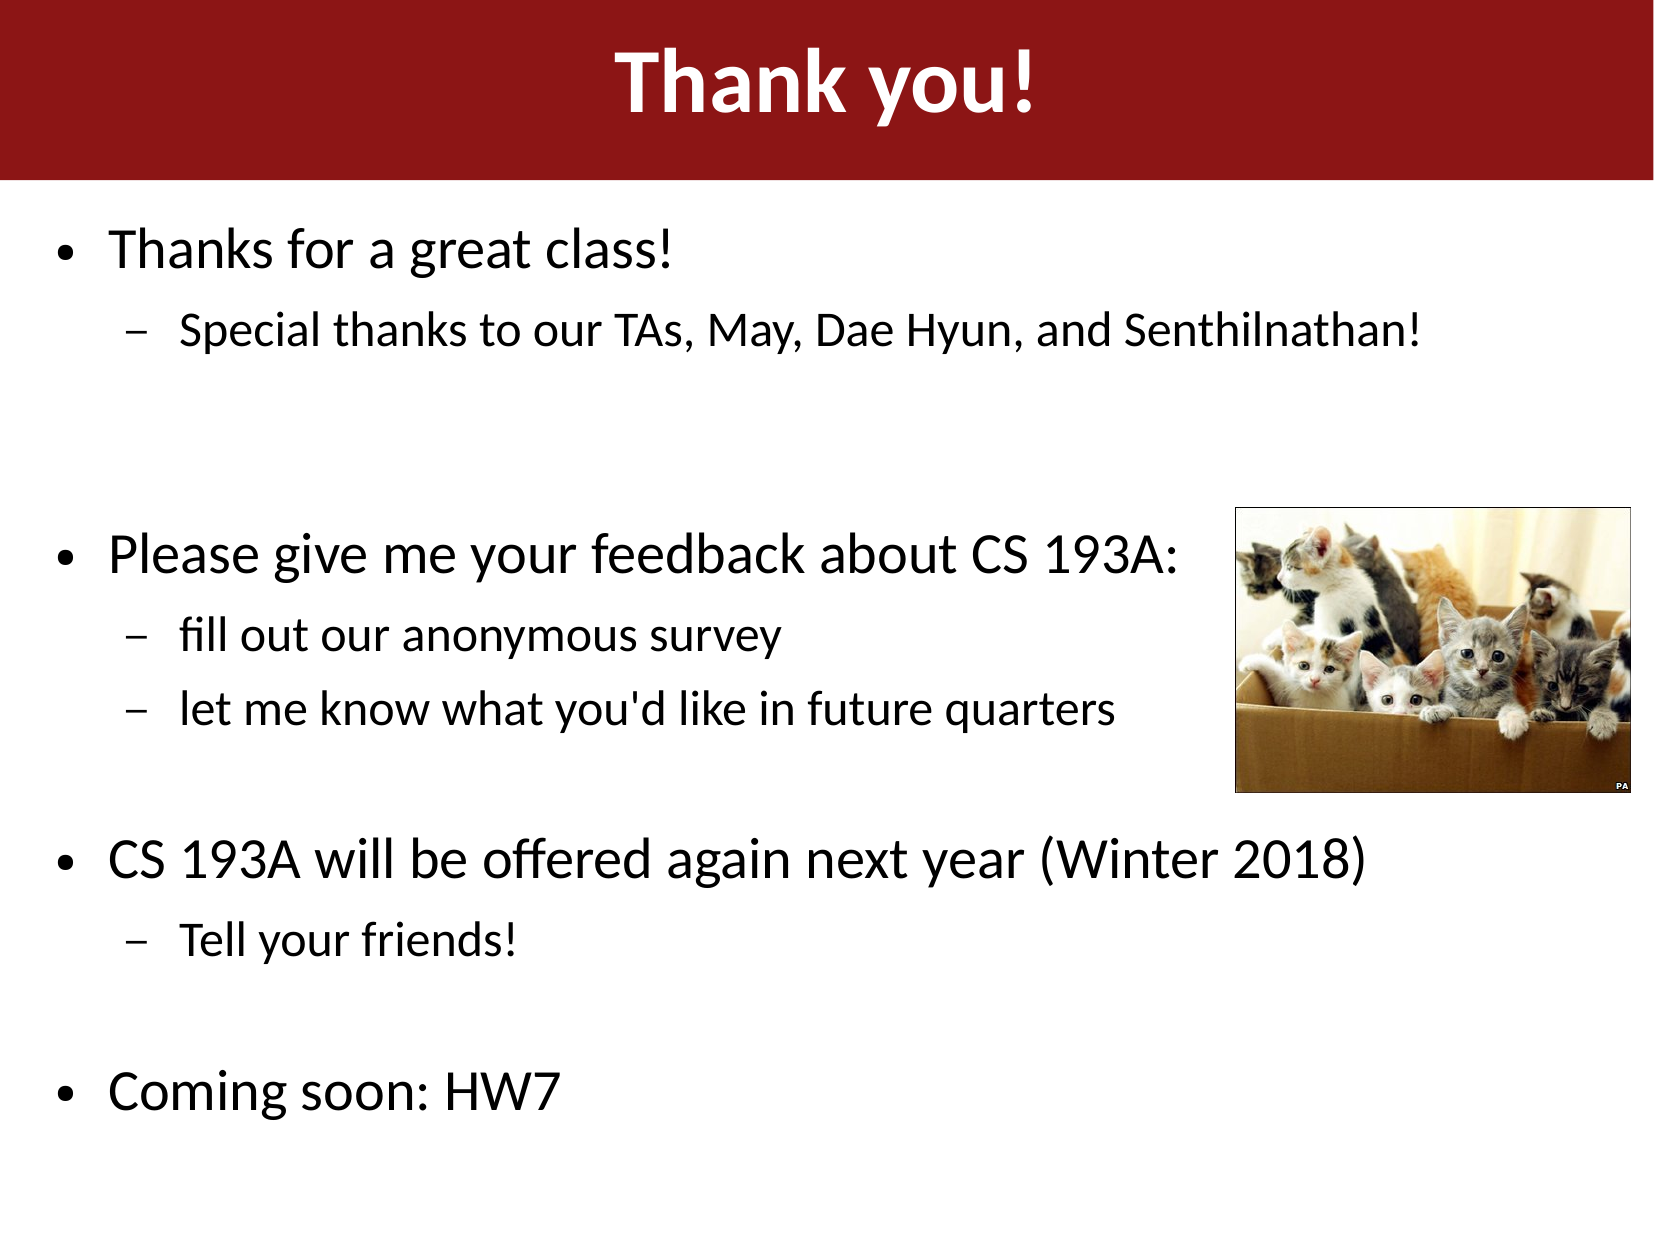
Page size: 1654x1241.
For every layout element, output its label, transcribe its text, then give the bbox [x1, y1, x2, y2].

title Thank you! [0, 0, 1654, 181]
list Thanks for a great class! Special thanks to our TAs, May, Dae Hyun, and Senthilnathan! Please give me your feedback about CS 193A: fill out our anonymous survey let me know what you'd like in future quarters CS 193A will be offered again next year (Winter 2018) Tell your friends! Coming soon: HW7 [37, 225, 1636, 1186]
picture [1235, 507, 1631, 793]
